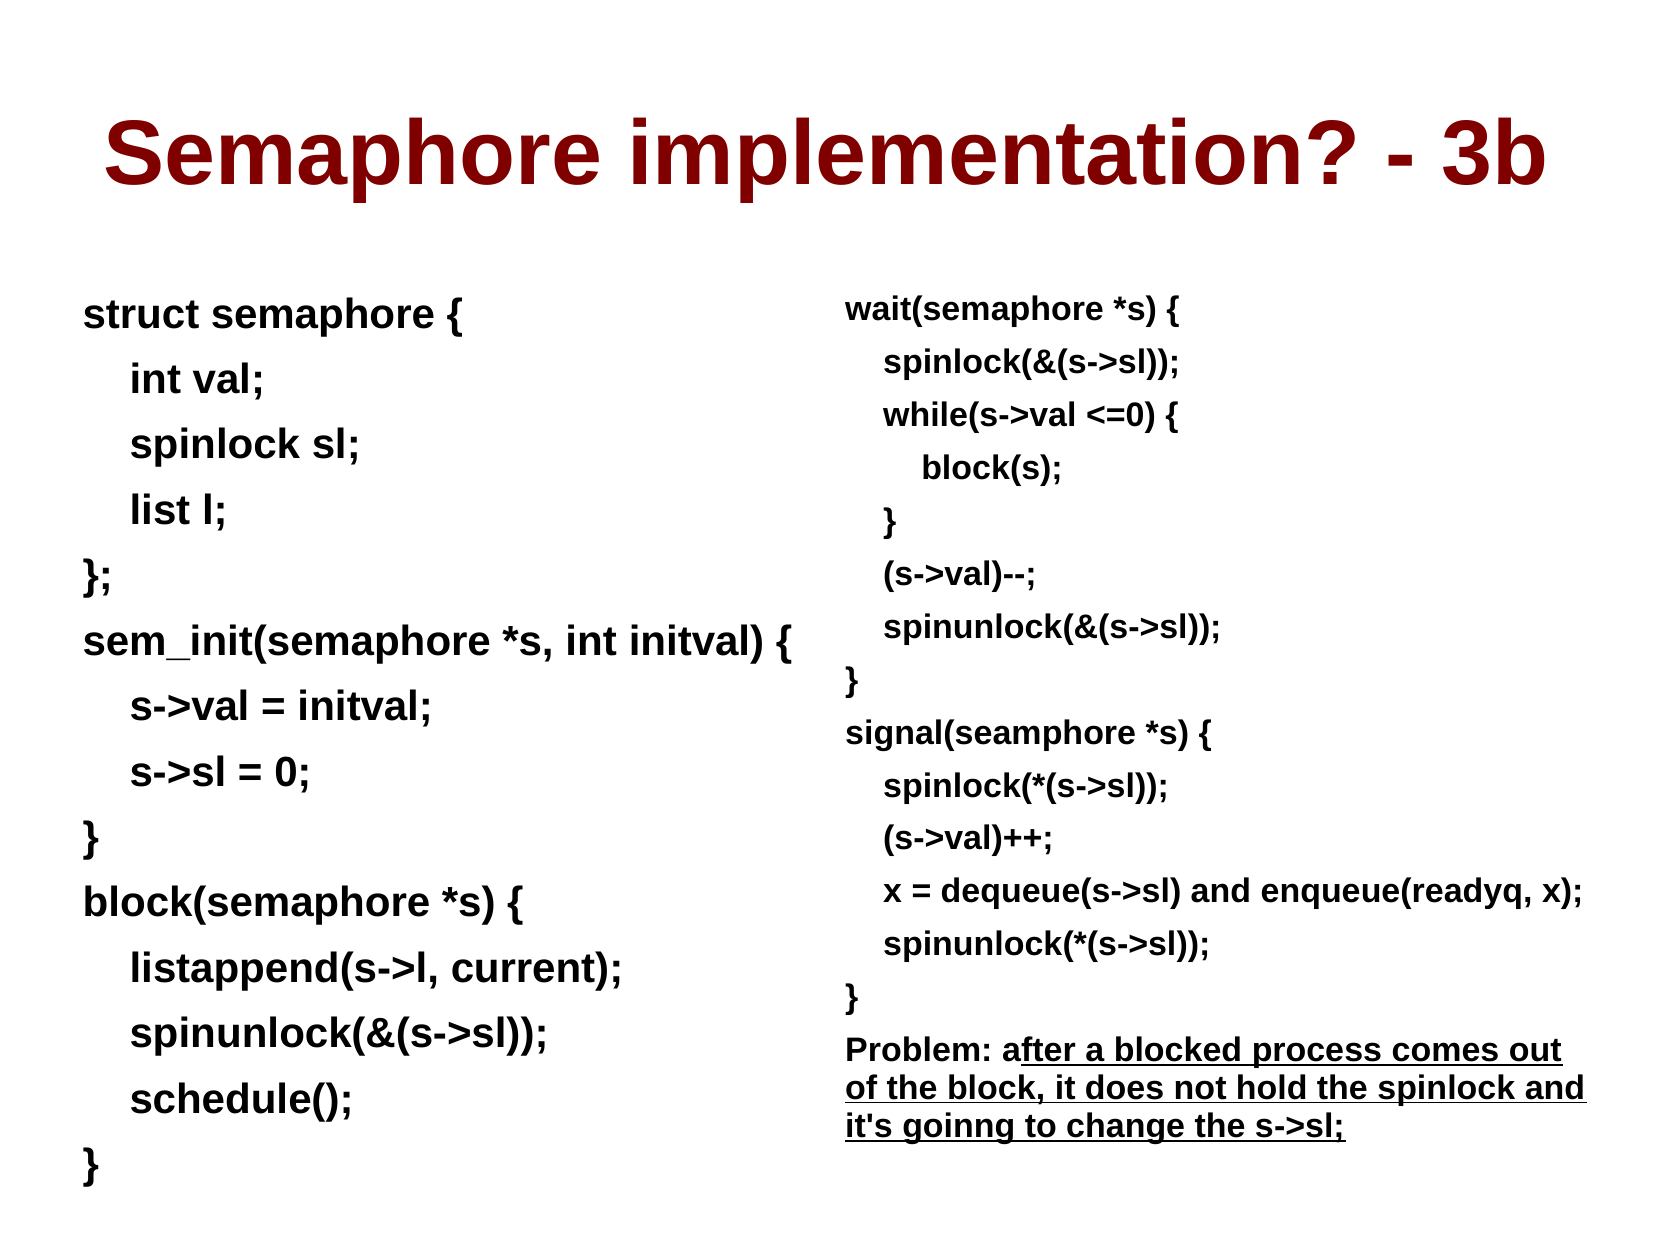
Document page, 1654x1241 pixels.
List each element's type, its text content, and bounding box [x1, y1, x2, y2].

list wait(semaphore *s) { spinlock(&(s->sl)); while(s->val <=0) { block(s); } (s->val)--; spinunlock(&(s->sl)); } signal(seamphore *s) { spinlock(*(s->sl)); (s->val)++; x = dequeue(s->sl) and enqueue(readyq, x); spinunlock(*(s->sl)); } Problem: after a blocked process comes out of the block, it does not hold the spinlock and it's goinng to change the s->sl; [845, 290, 1595, 1193]
list struct semaphore { int val; spinlock sl; list l; }; sem_init(semaphore *s, int initval) { s->val = initval; s->sl = 0; } block(semaphore *s) { listappend(s->l, current); spinunlock(&(s->sl)); schedule(); } [82, 290, 804, 1217]
title Semaphore implementation? - 3b [82, 49, 1571, 257]
